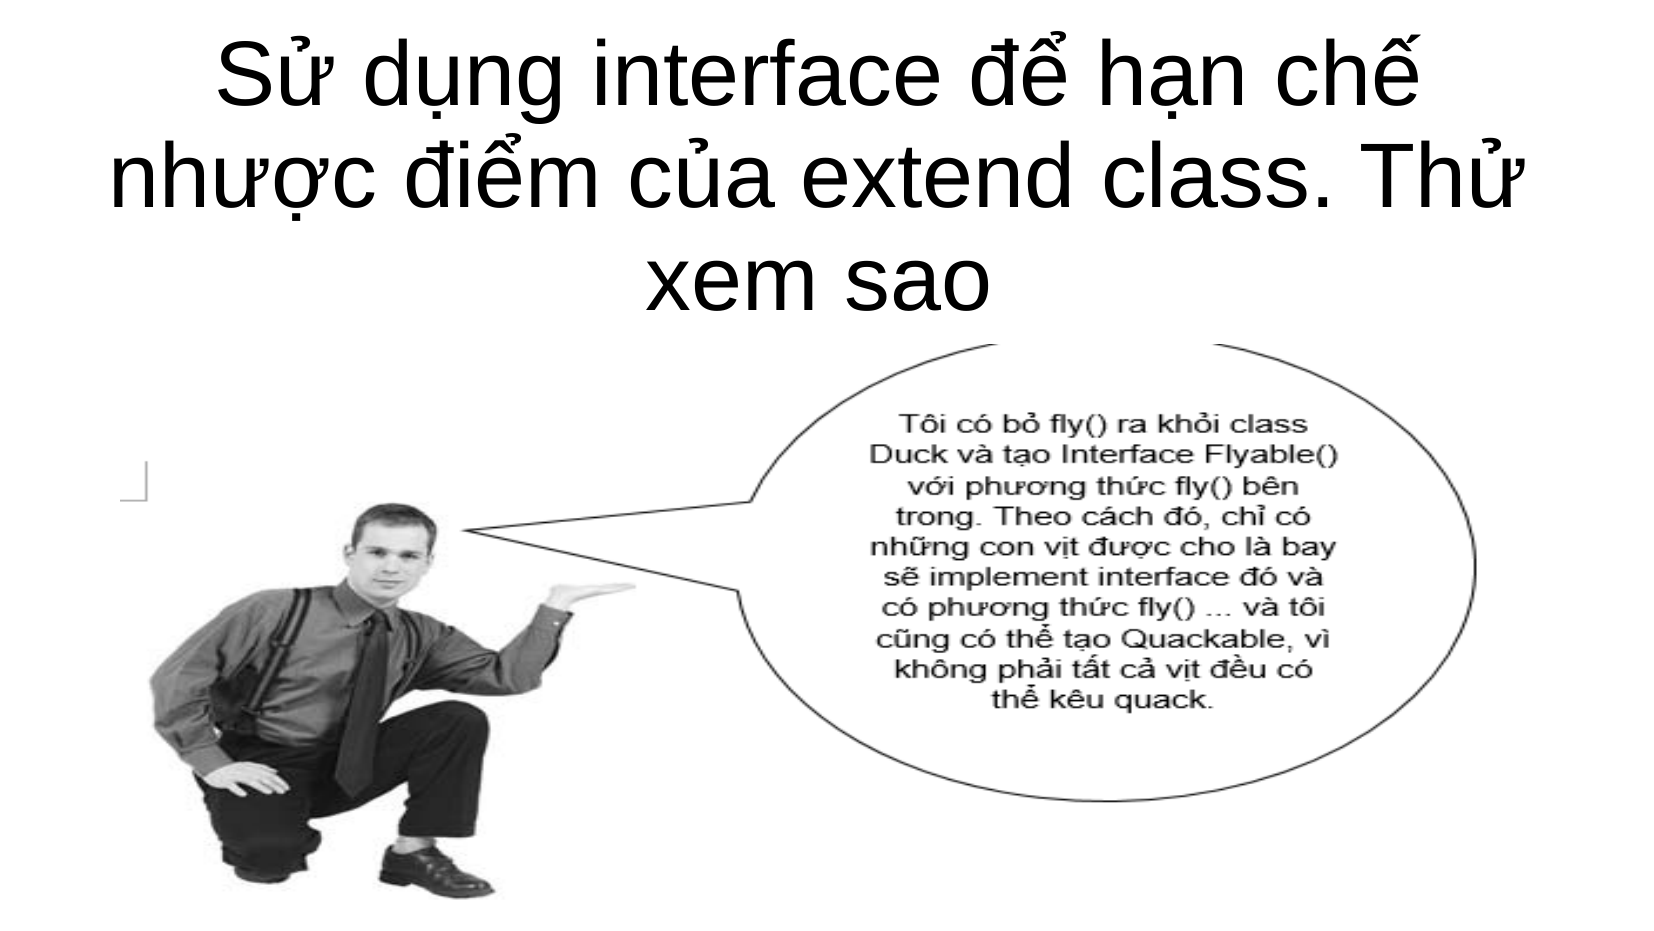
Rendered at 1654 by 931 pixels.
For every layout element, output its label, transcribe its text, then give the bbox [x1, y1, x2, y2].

picture [120, 344, 1531, 916]
title Sử dụng interface để hạn chế nhược điểm của extend class. Thử xem sao [75, 22, 1564, 331]
